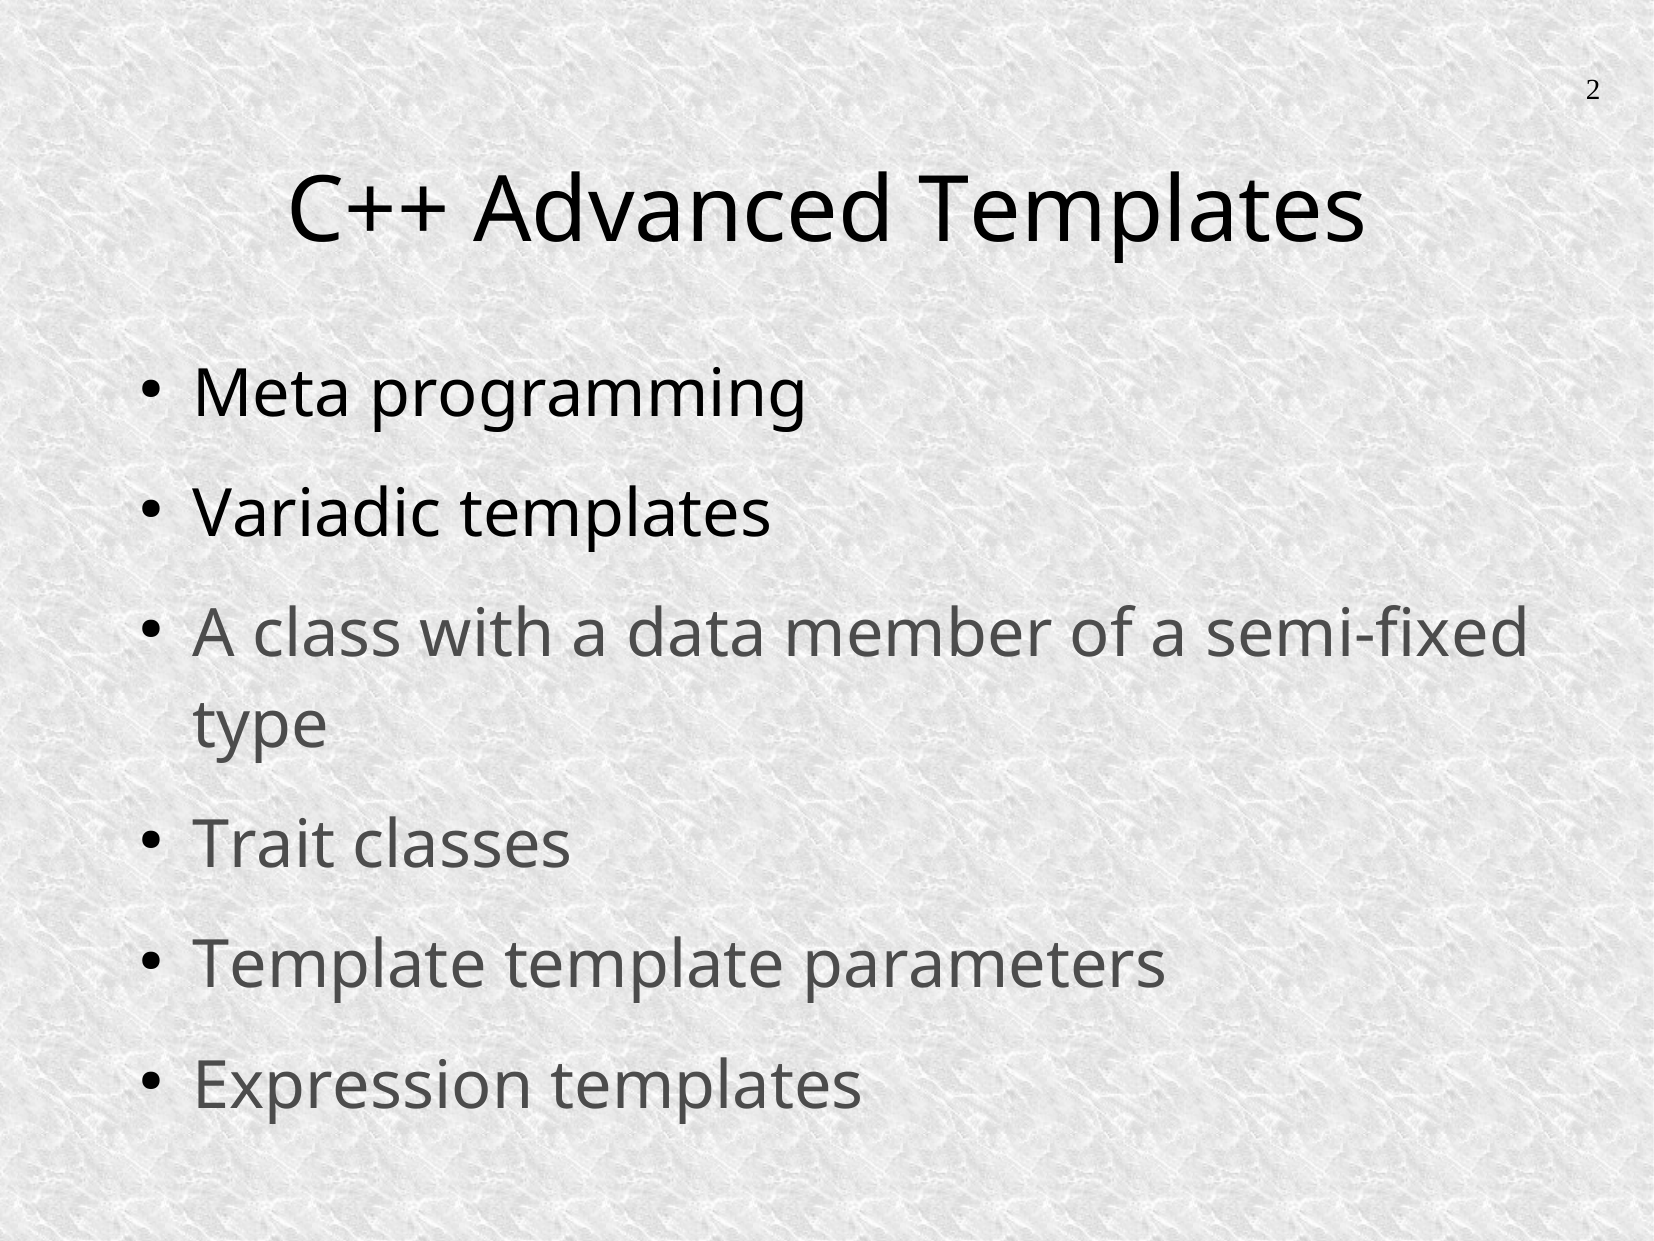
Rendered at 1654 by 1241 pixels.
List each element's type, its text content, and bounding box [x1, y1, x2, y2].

picture [0, 0, 1654, 1241]
title C++ Advanced Templates [121, 102, 1534, 310]
list Meta programming Variadic templates A class with a data member of a semi-fixed type Trait classes Template template parameters Expression templates [121, 344, 1534, 1152]
